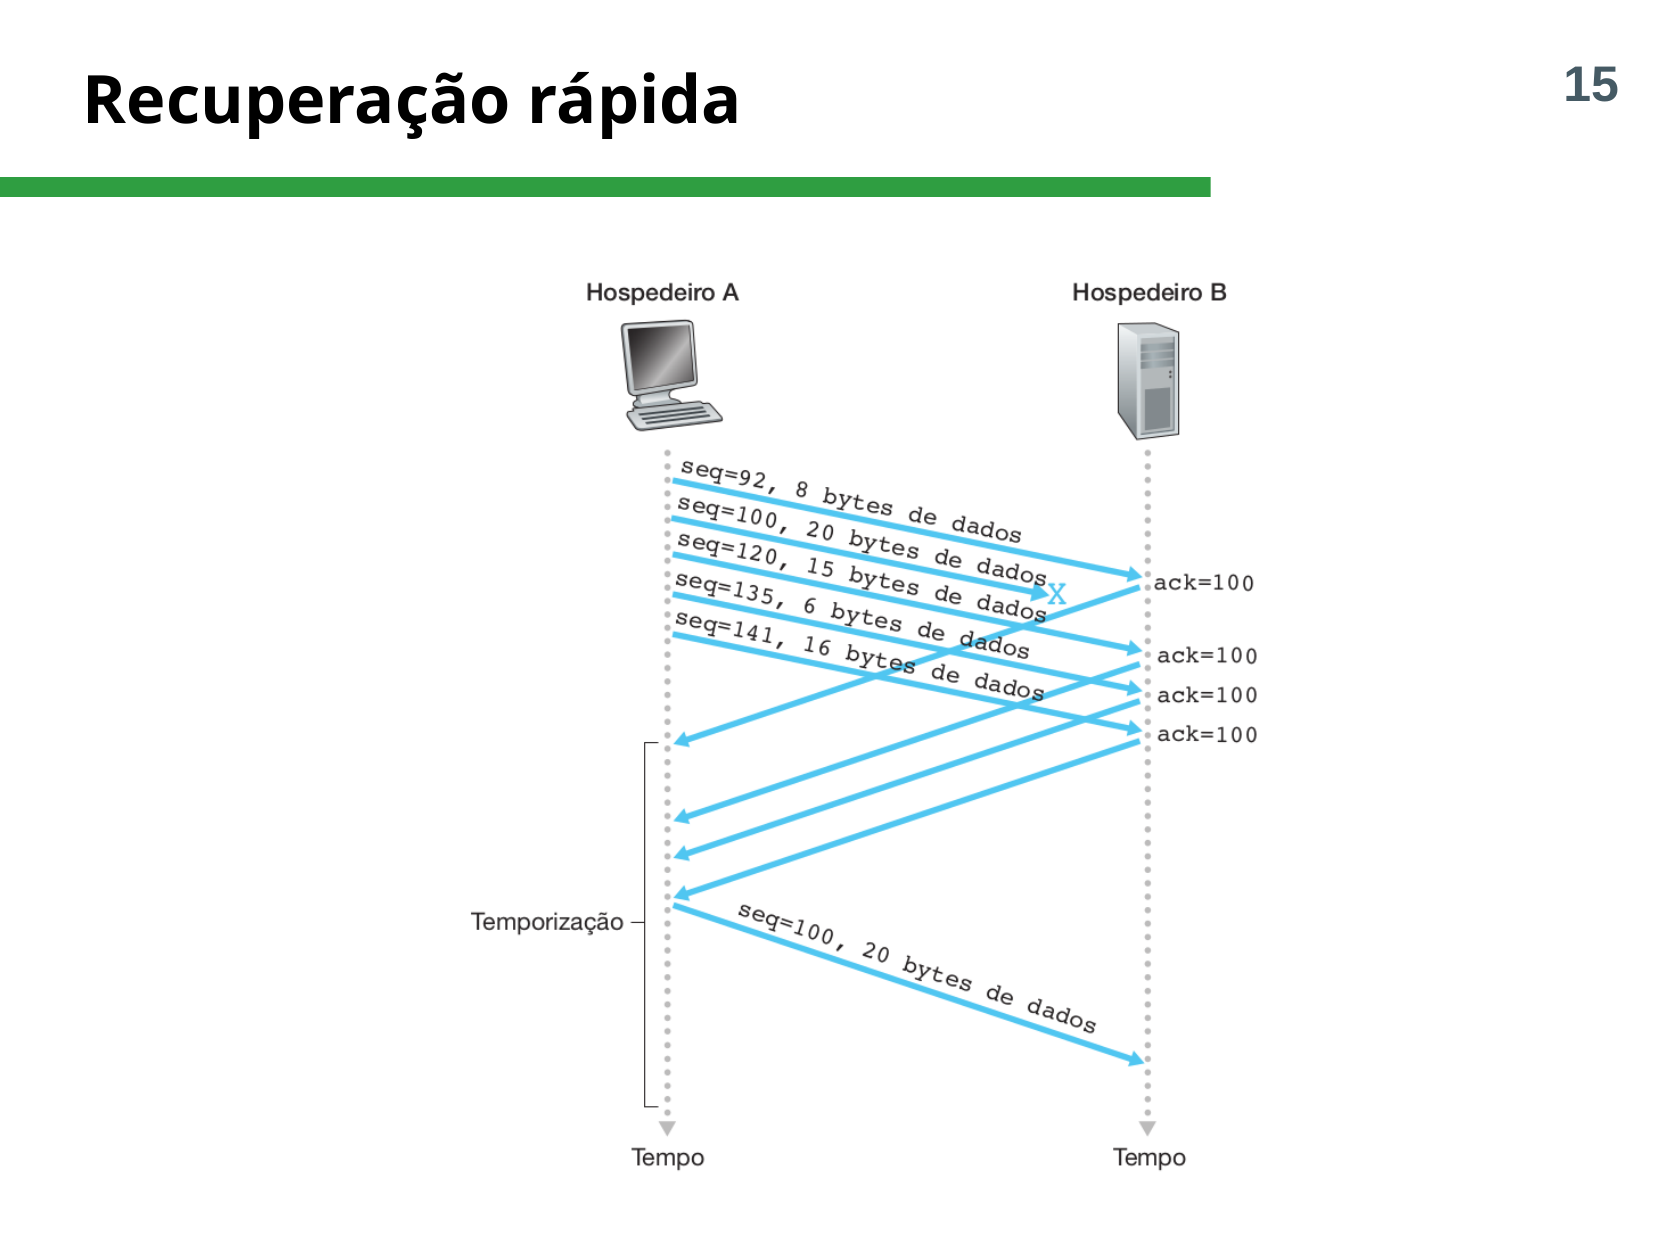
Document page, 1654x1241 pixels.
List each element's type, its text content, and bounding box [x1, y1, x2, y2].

title Recuperação rápida [82, 0, 1152, 202]
picture [413, 255, 1300, 1211]
